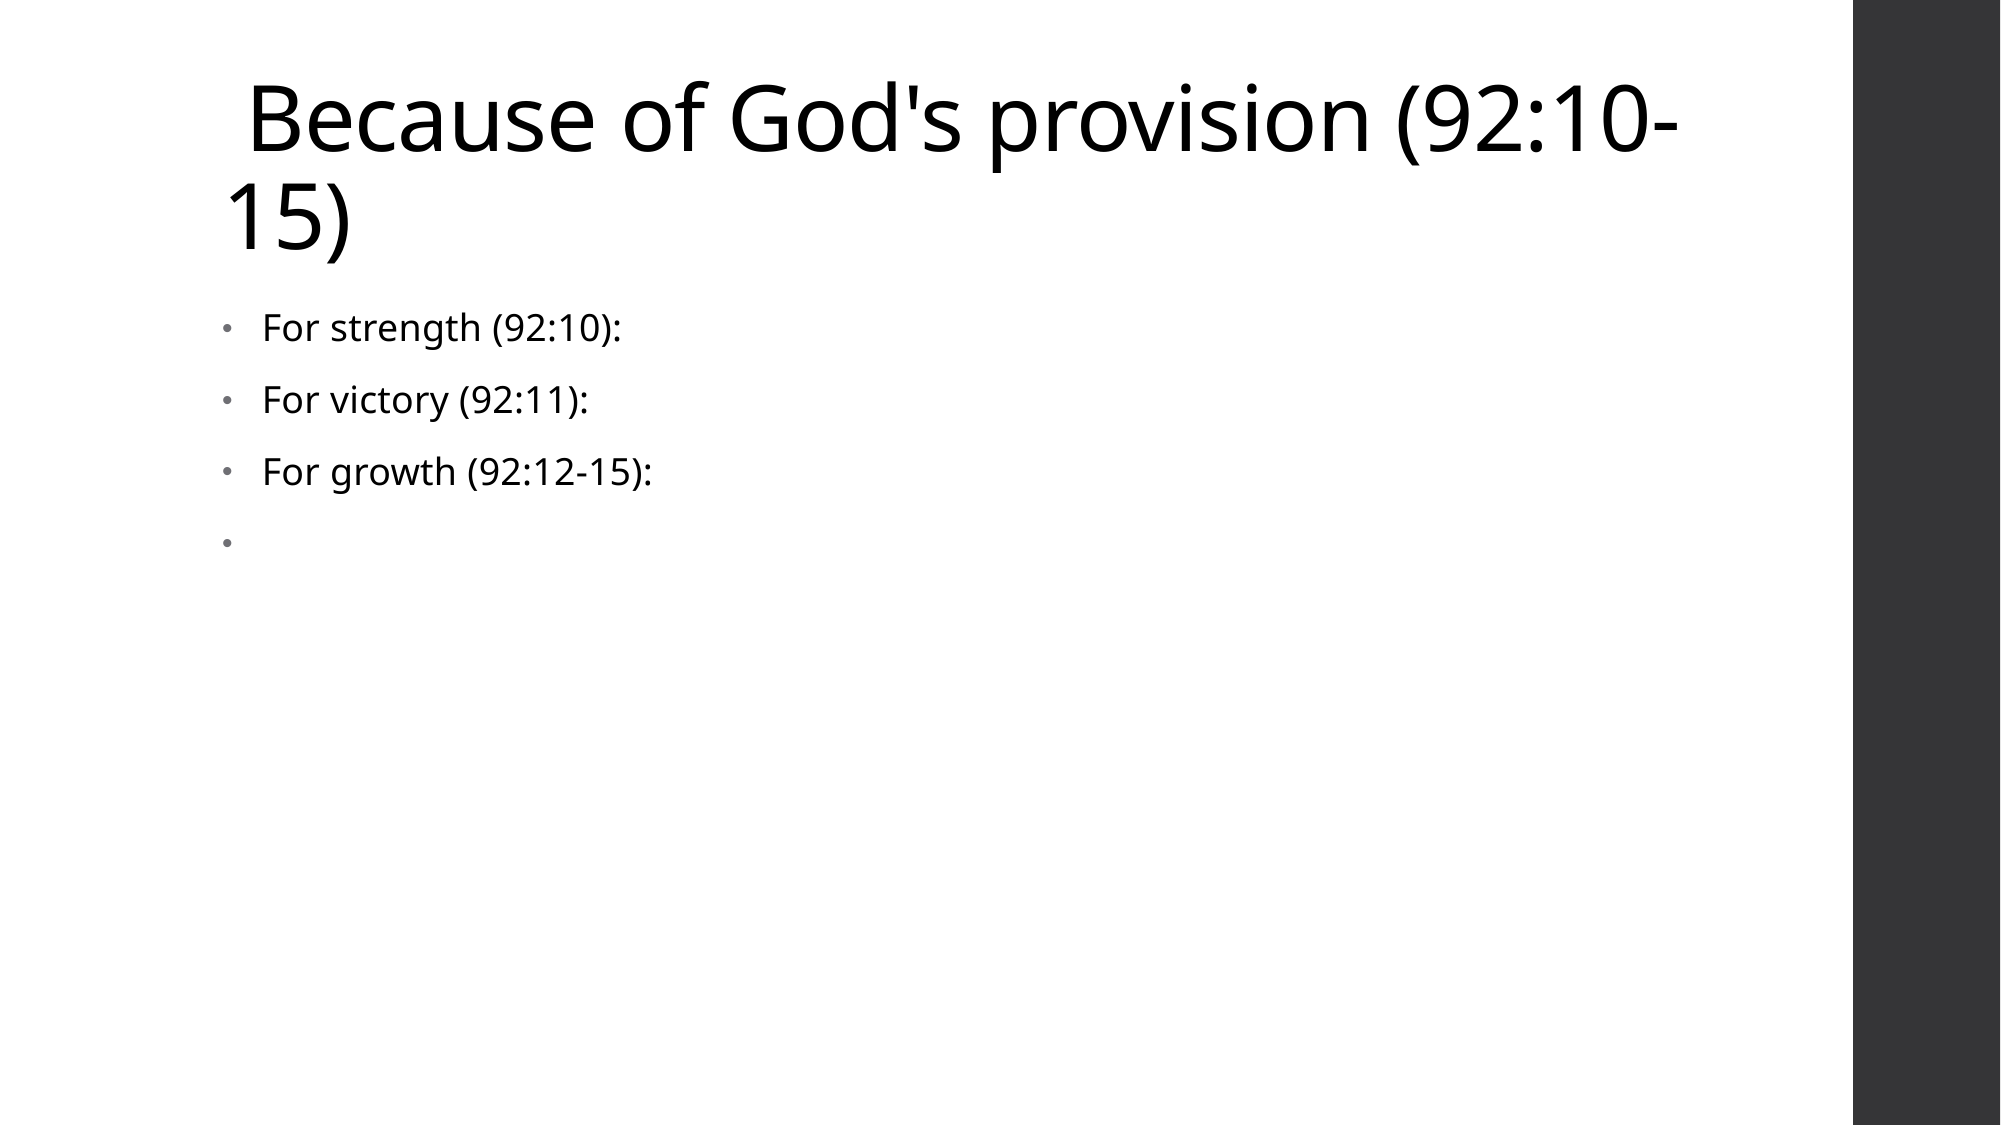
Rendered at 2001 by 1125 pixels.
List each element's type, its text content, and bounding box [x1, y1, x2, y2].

title Because of God's provision (92:10-15) [206, 60, 1797, 278]
list For strength (92:10): For victory (92:11): For growth (92:12-15): [206, 299, 1617, 1014]
